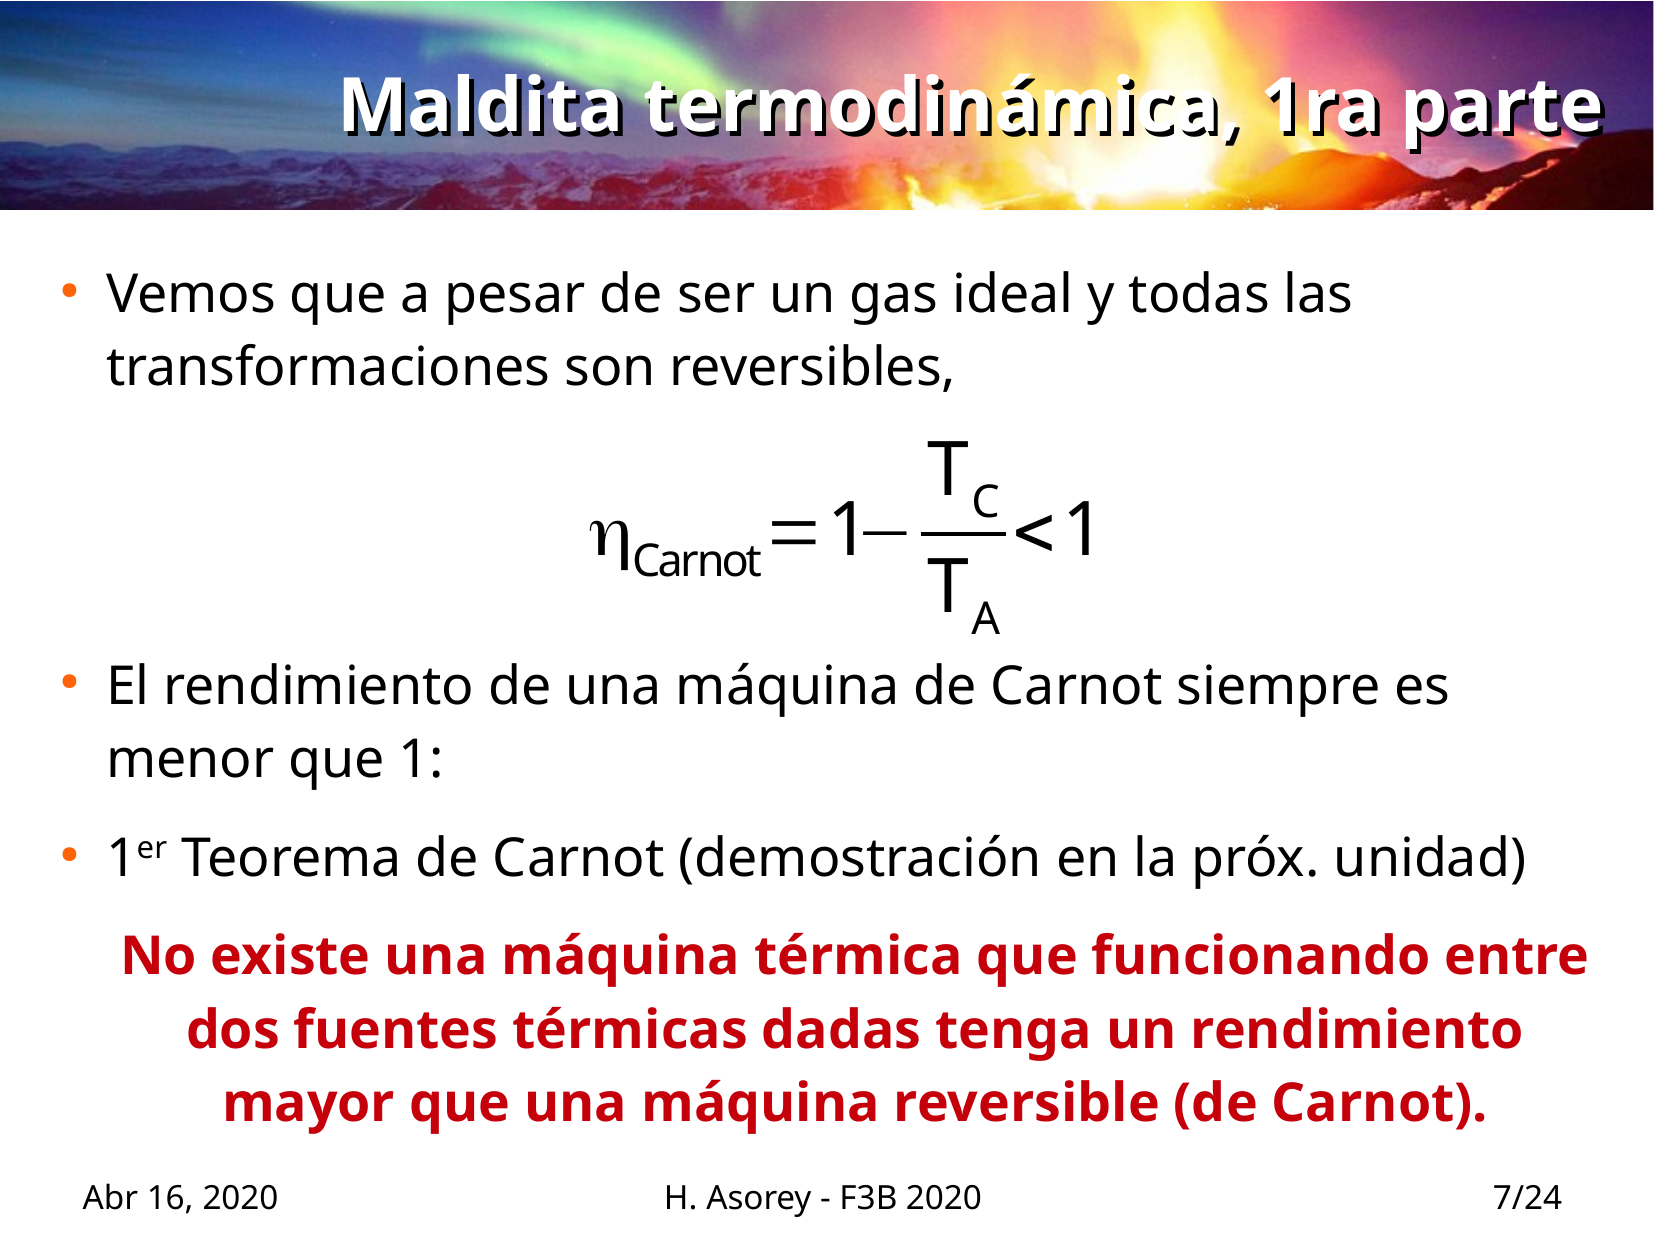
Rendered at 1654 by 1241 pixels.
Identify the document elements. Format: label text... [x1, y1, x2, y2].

list Vemos que a pesar de ser un gas ideal y todas las transformaciones son reversibles, El rendimiento de una máquina de Carnot siempre es menor que 1: 1er Teorema de Carnot (demostración en la próx. unidad) No existe una máquina térmica que funcionando entre dos fuentes térmicas dadas tenga un rendimiento mayor que una máquina reversible (de Carnot). [45, 255, 1606, 1156]
picture [0, 1, 1654, 210]
title Maldita termodinámica, 1ra parte [45, 15, 1606, 191]
chart [580, 423, 1096, 646]
